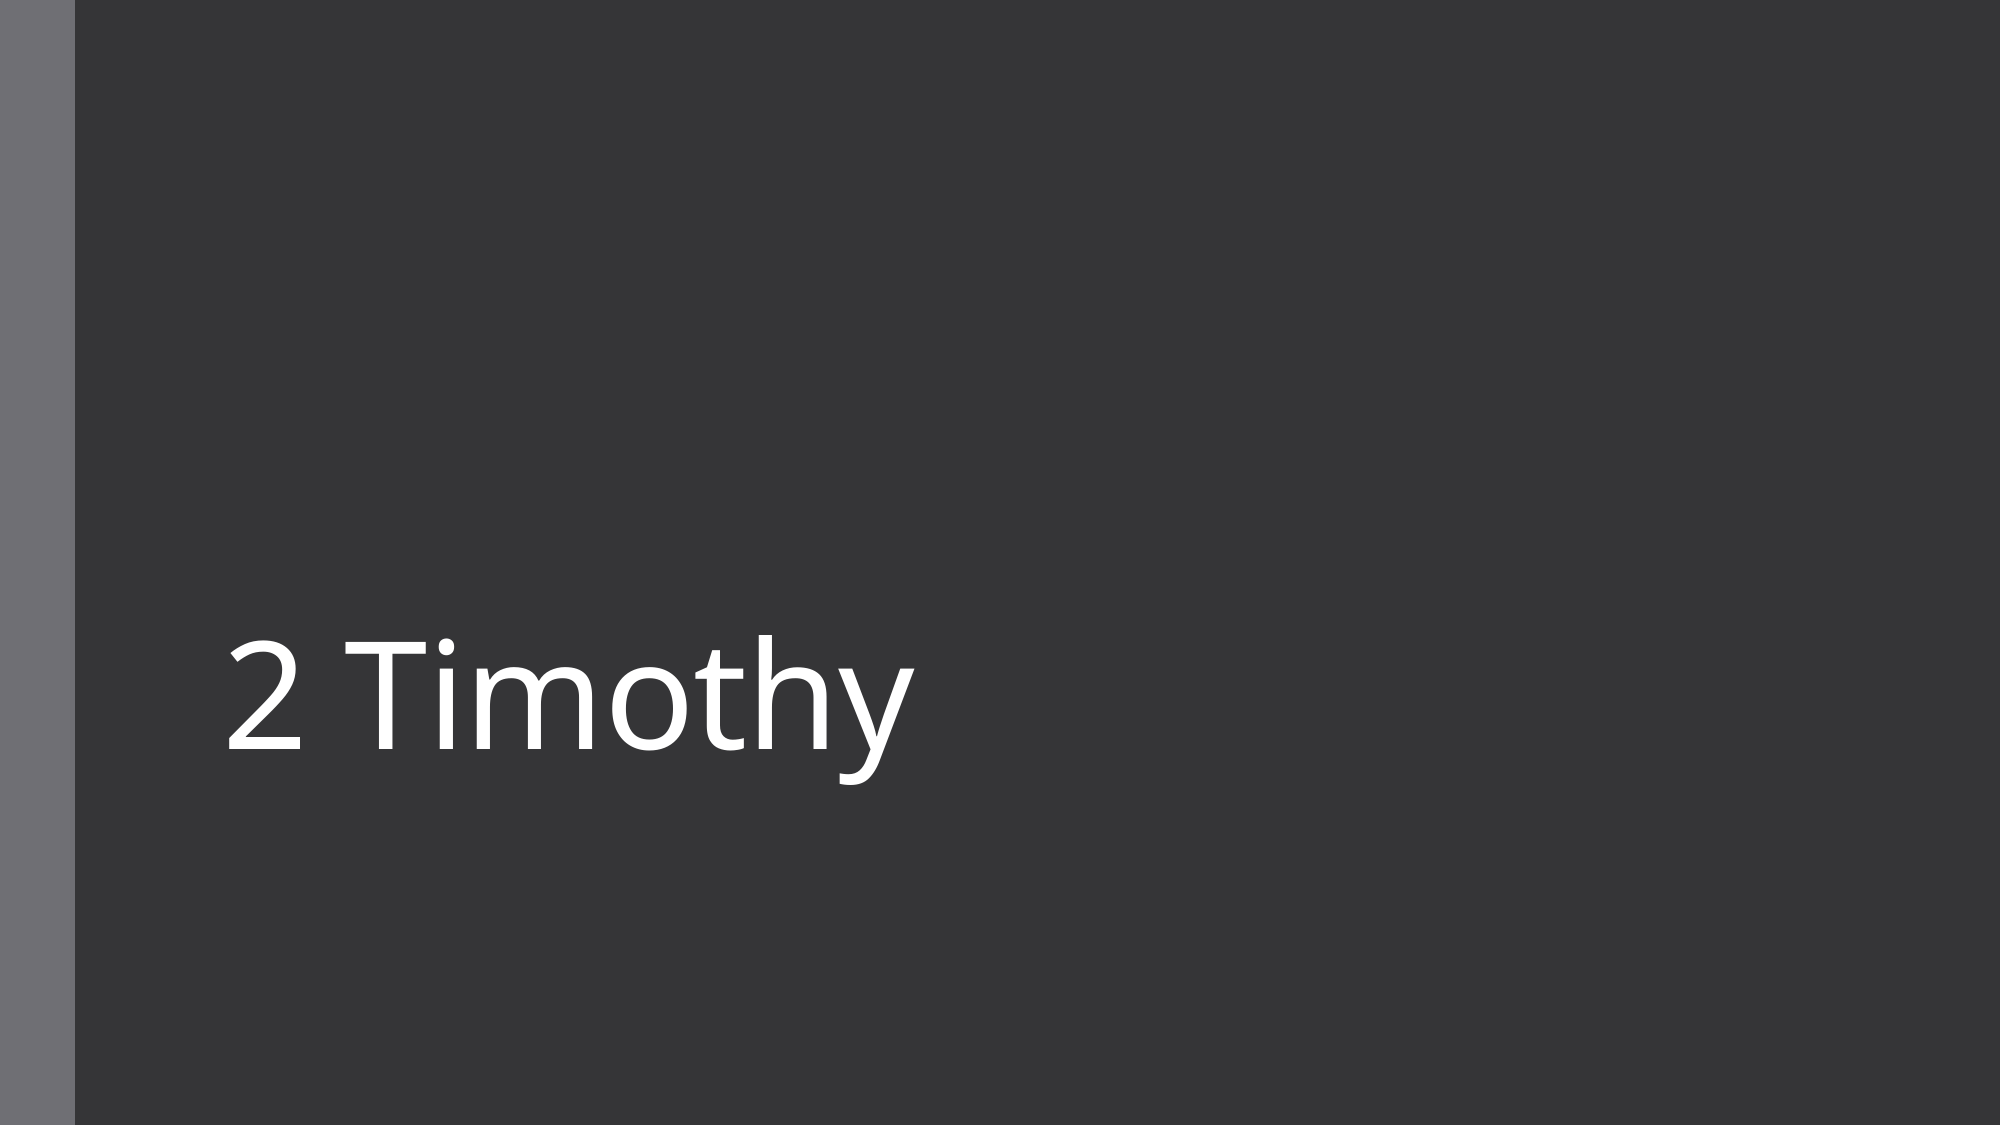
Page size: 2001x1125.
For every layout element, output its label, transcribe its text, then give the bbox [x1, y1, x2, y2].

title 2 Timothy [206, 124, 1752, 788]
